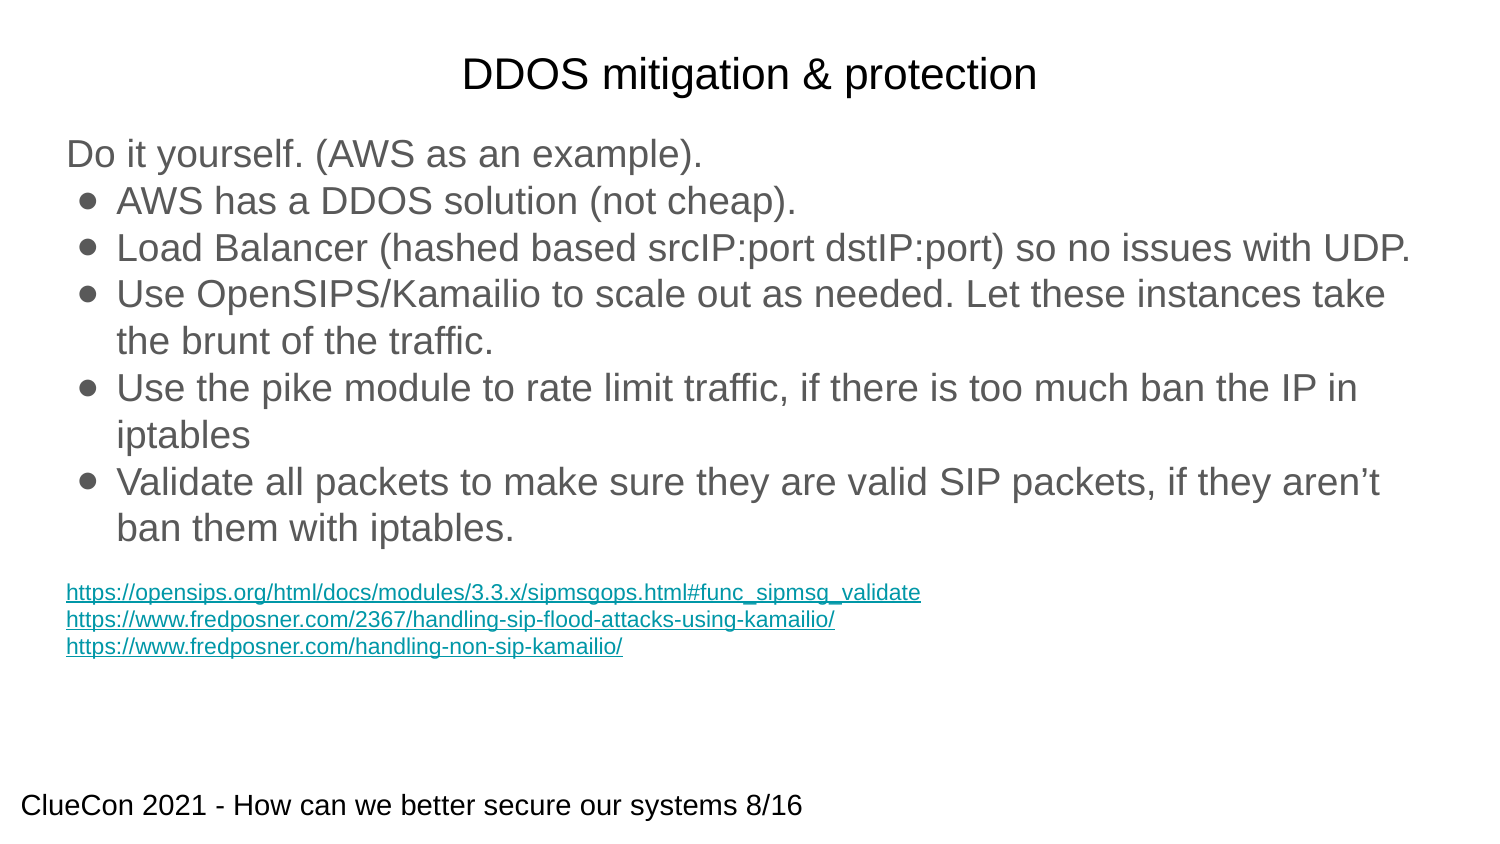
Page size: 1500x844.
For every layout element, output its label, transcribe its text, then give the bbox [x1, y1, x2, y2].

title DDOS mitigation & protection [51, 29, 1449, 113]
text_box ClueCon 2021 - How can we better secure our systems 8/16 [5, 771, 1472, 837]
subtitle Do it yourself. (AWS as an example). AWS has a DDOS solution (not cheap). Load Balancer (hashed based srcIP:port dstIP:port) so no issues with UDP. Use OpenSIPS/Kamailio to scale out as needed. Let these instances take the brunt of the traffic. Use the pike module to rate limit traffic, if there is too much ban the IP in iptables Validate all packets to make sure they are valid SIP packets, if they aren’t ban them with iptables. https://opensips.org/html/docs/modules/3.3.x/sipmsgops.html#func_sipmsg_validate https://www.fredposner.com/2367/handling-sip-flood-attacks-using-kamailio/ https://www.fredposner.com/handling-non-sip-kamailio/ [51, 113, 1449, 715]
